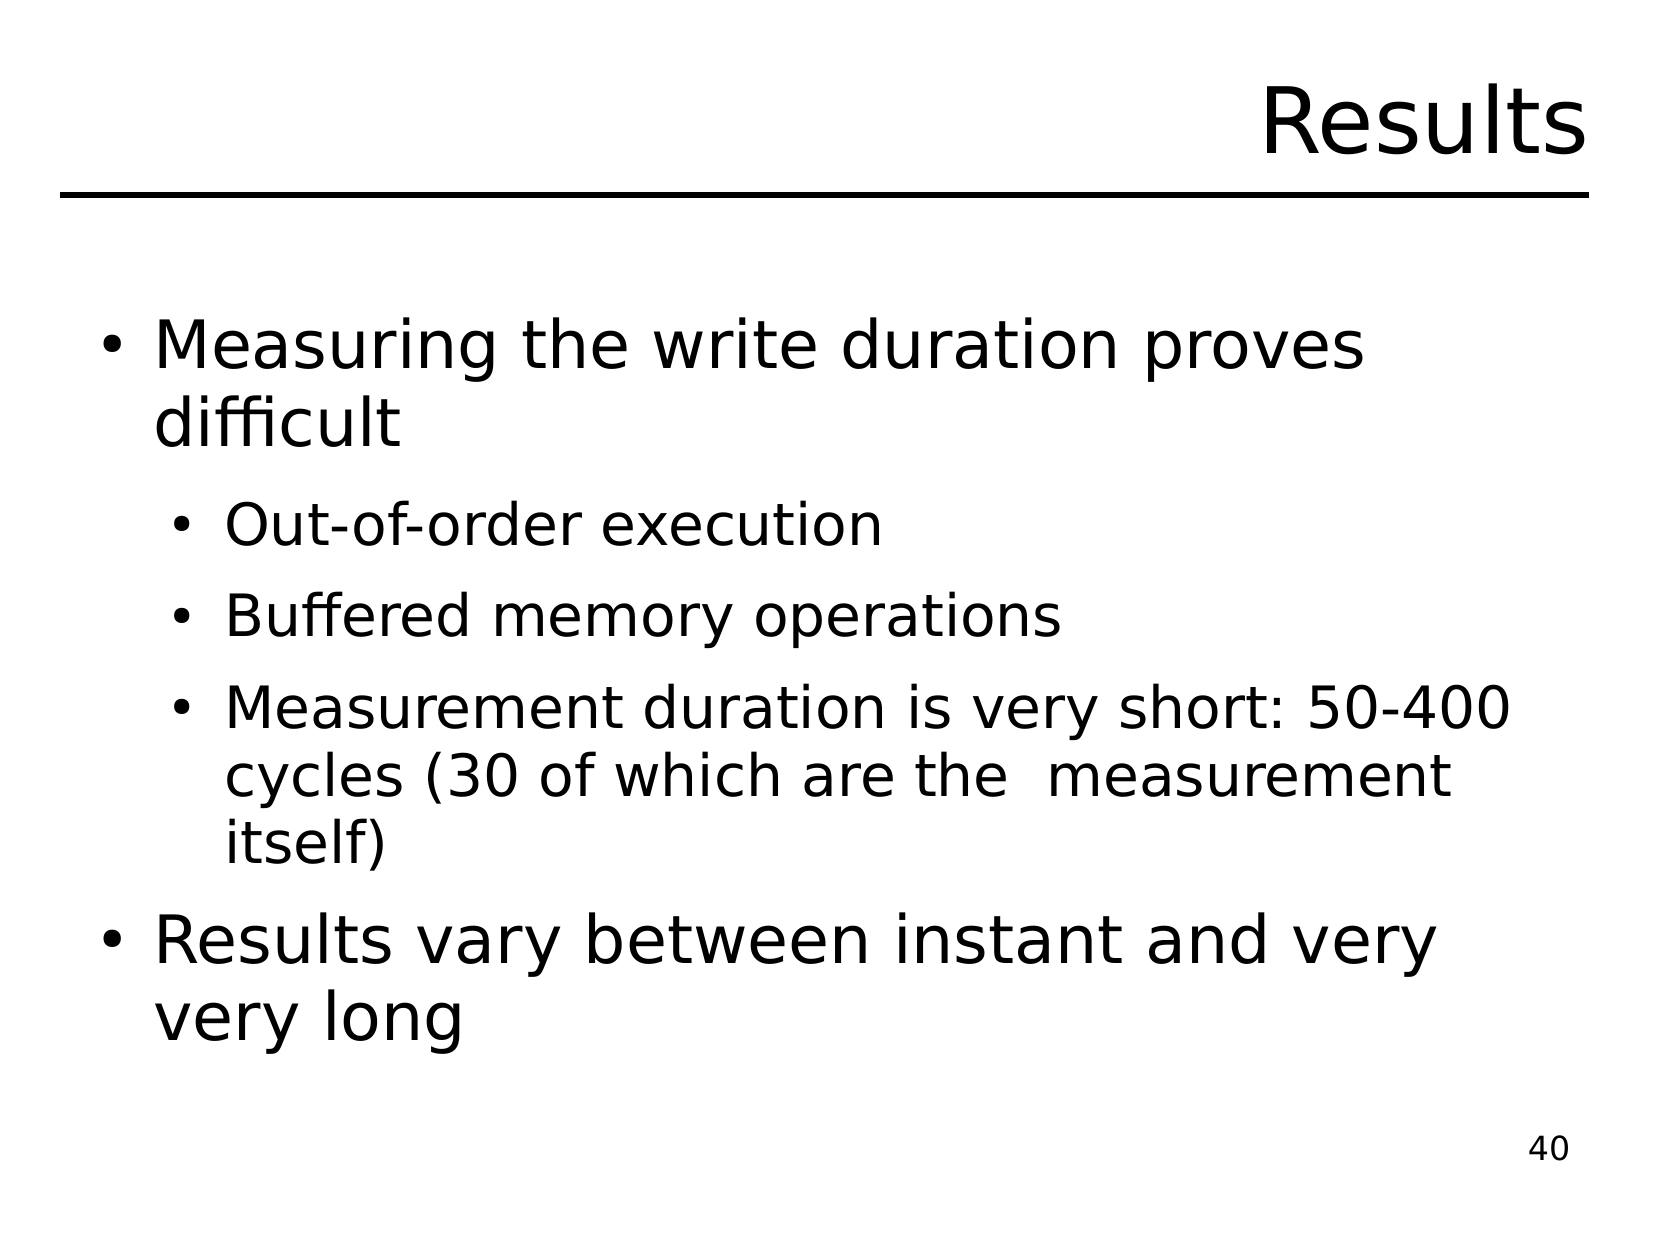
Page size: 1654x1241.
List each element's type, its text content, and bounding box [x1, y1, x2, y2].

list Measuring the write duration proves difficult Out-of-order execution Buffered memory operations Measurement duration is very short: 50-400 cycles (30 of which are the measurement itself) Results vary between instant and very very long [82, 306, 1571, 1111]
title Results [101, 17, 1590, 226]
